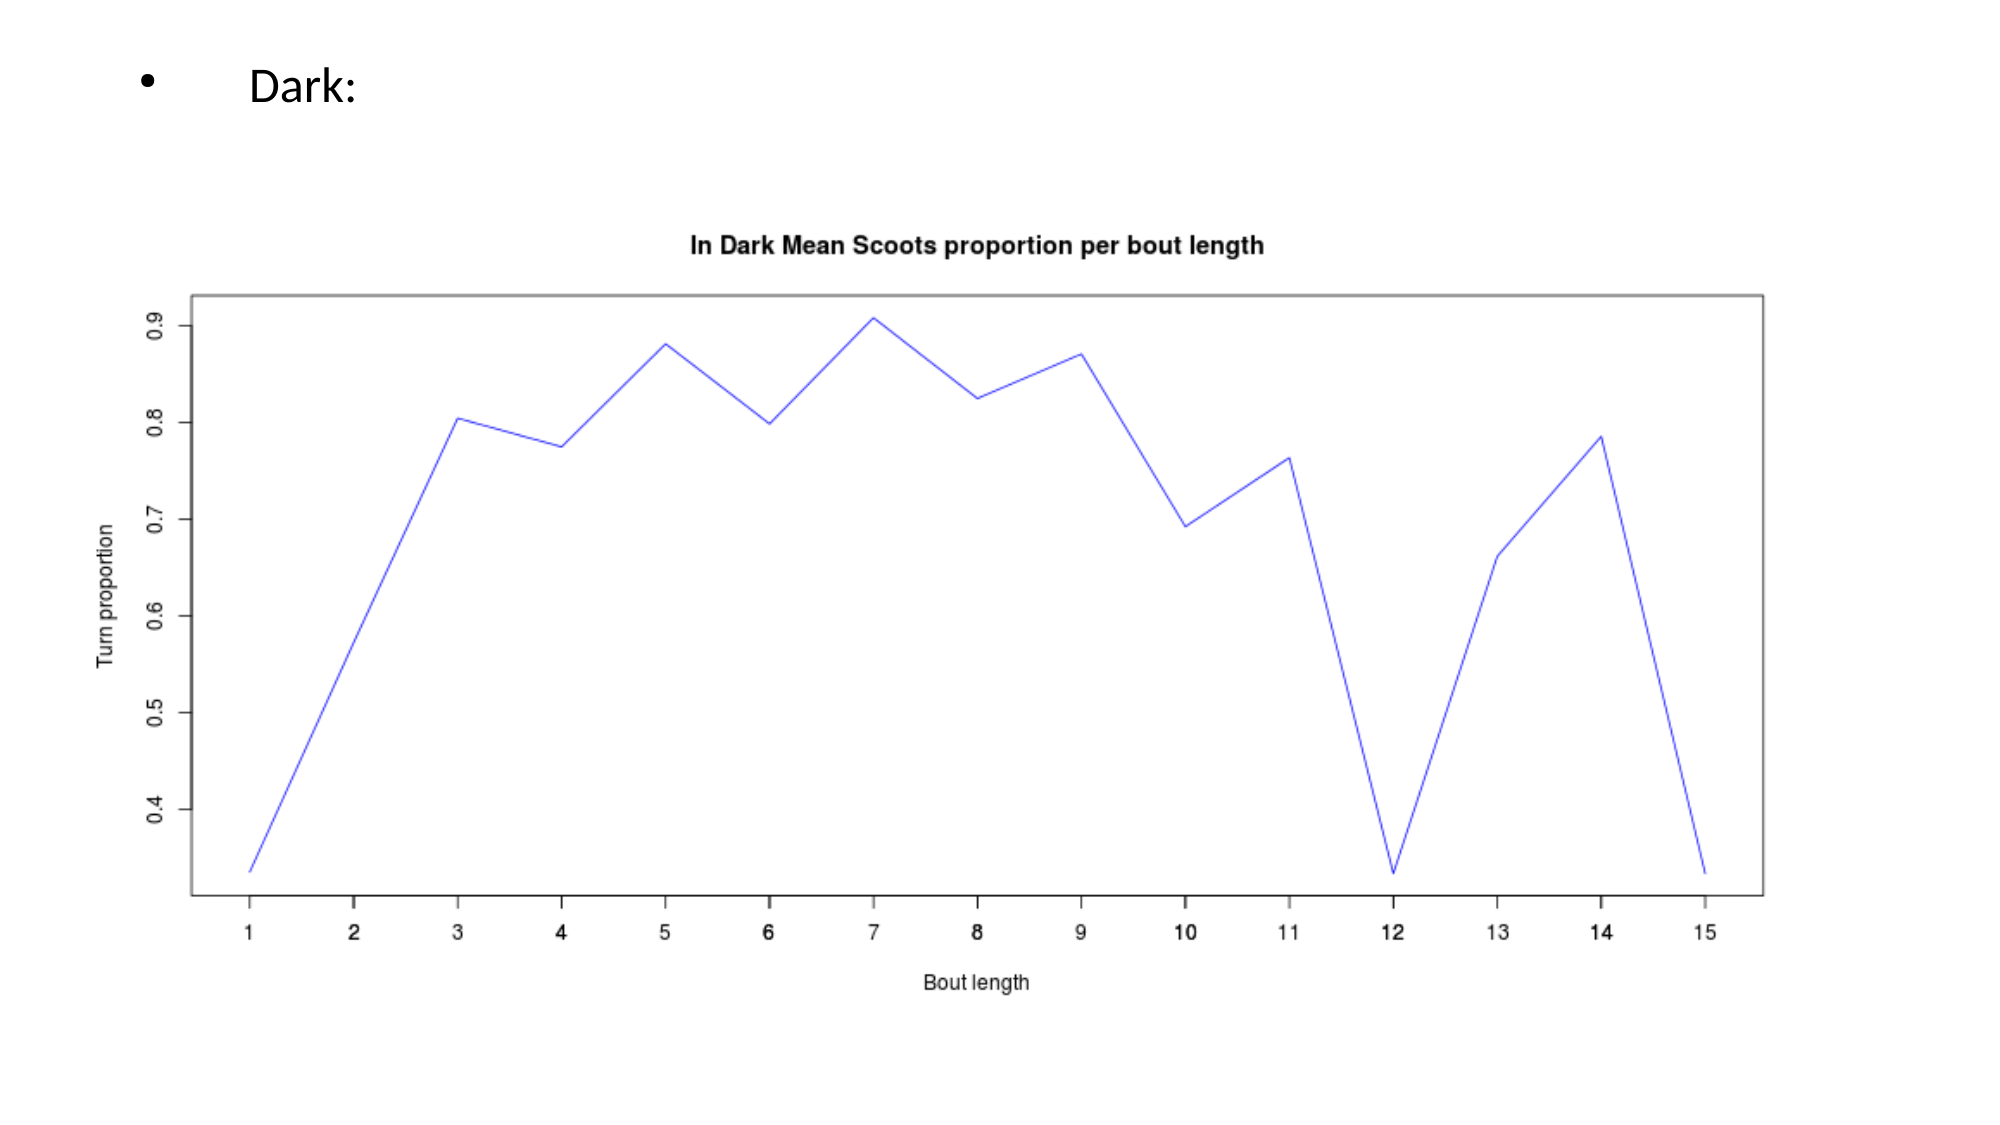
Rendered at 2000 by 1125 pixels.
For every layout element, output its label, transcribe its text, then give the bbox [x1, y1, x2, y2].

picture [90, 194, 1816, 1023]
text_box Dark: [0, 0, 2000, 946]
